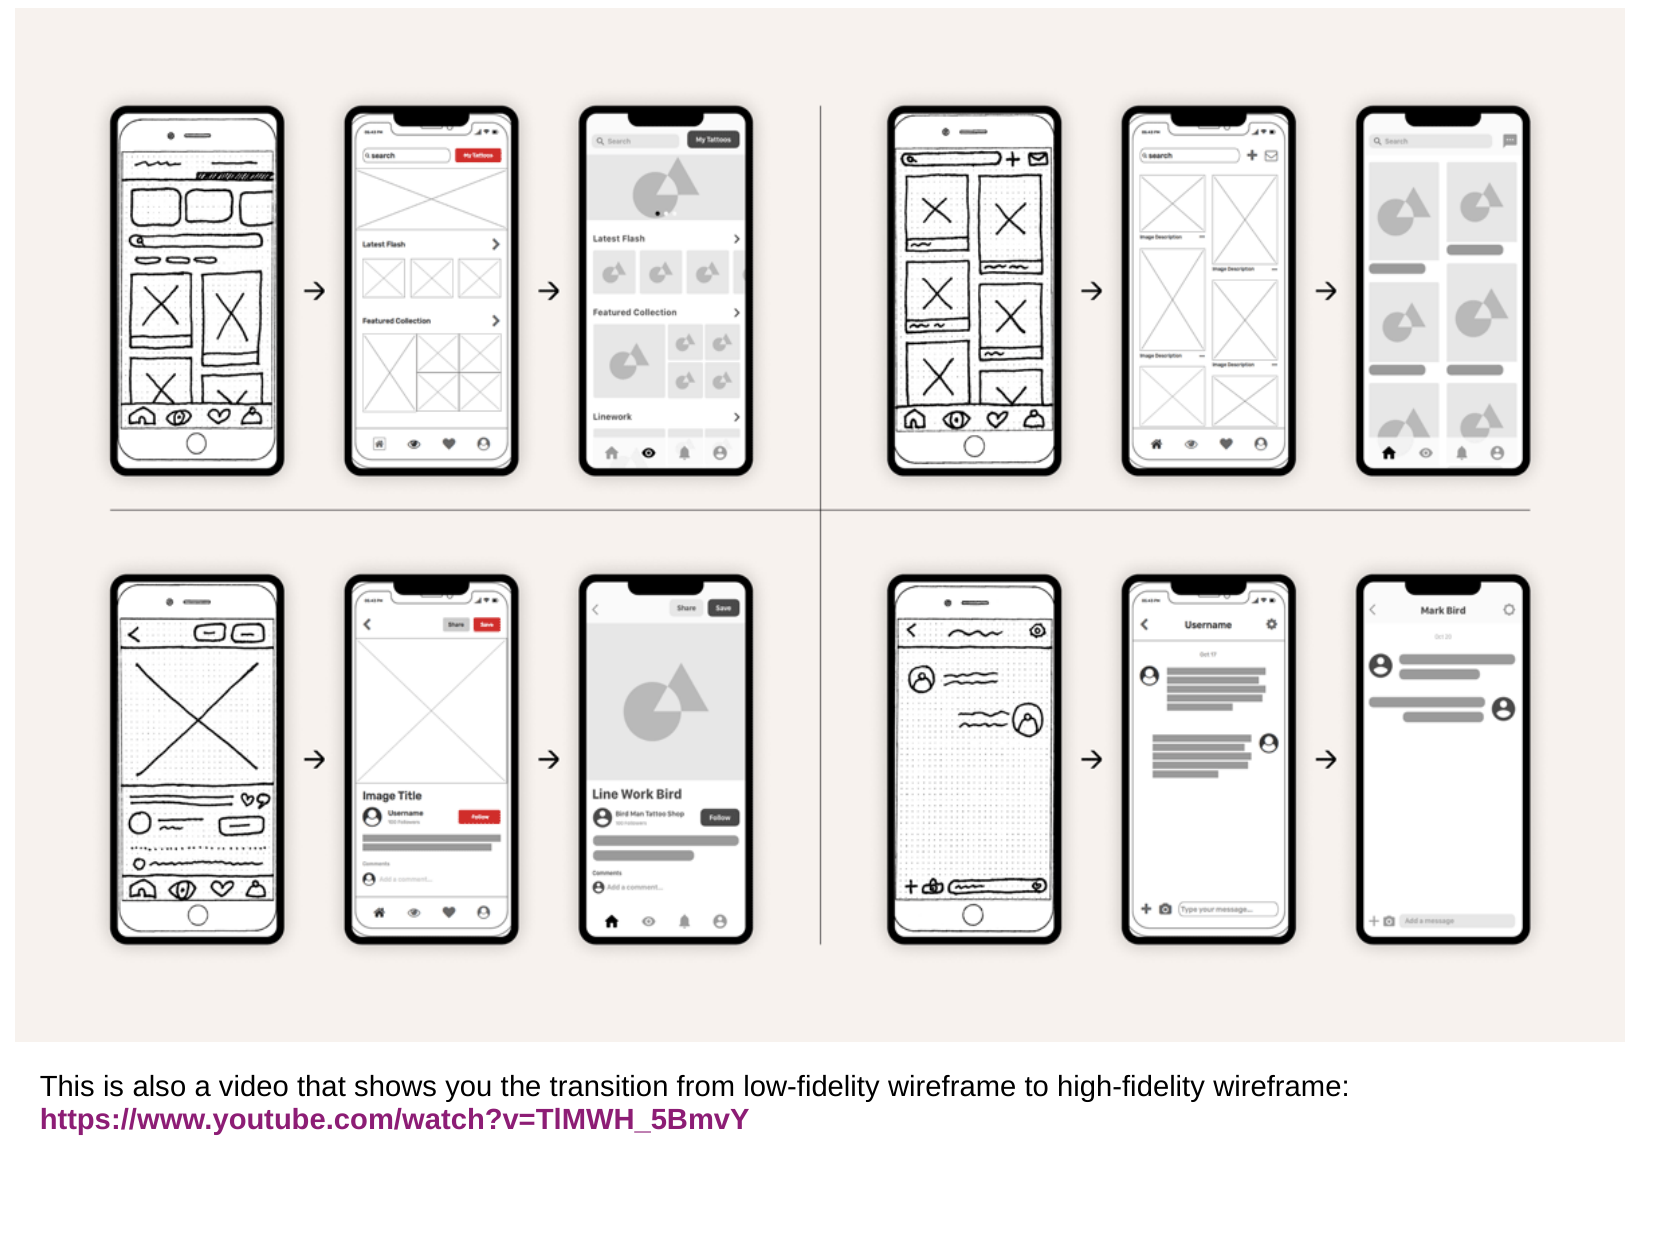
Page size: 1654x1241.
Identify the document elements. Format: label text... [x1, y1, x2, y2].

text_box This is also a video that shows you the transition from low-fidelity wireframe to high-fidelity wireframe: https://www.youtube.com/watch?v=TlMWH_5BmvY [25, 1062, 1625, 1177]
picture [15, 8, 1625, 1042]
